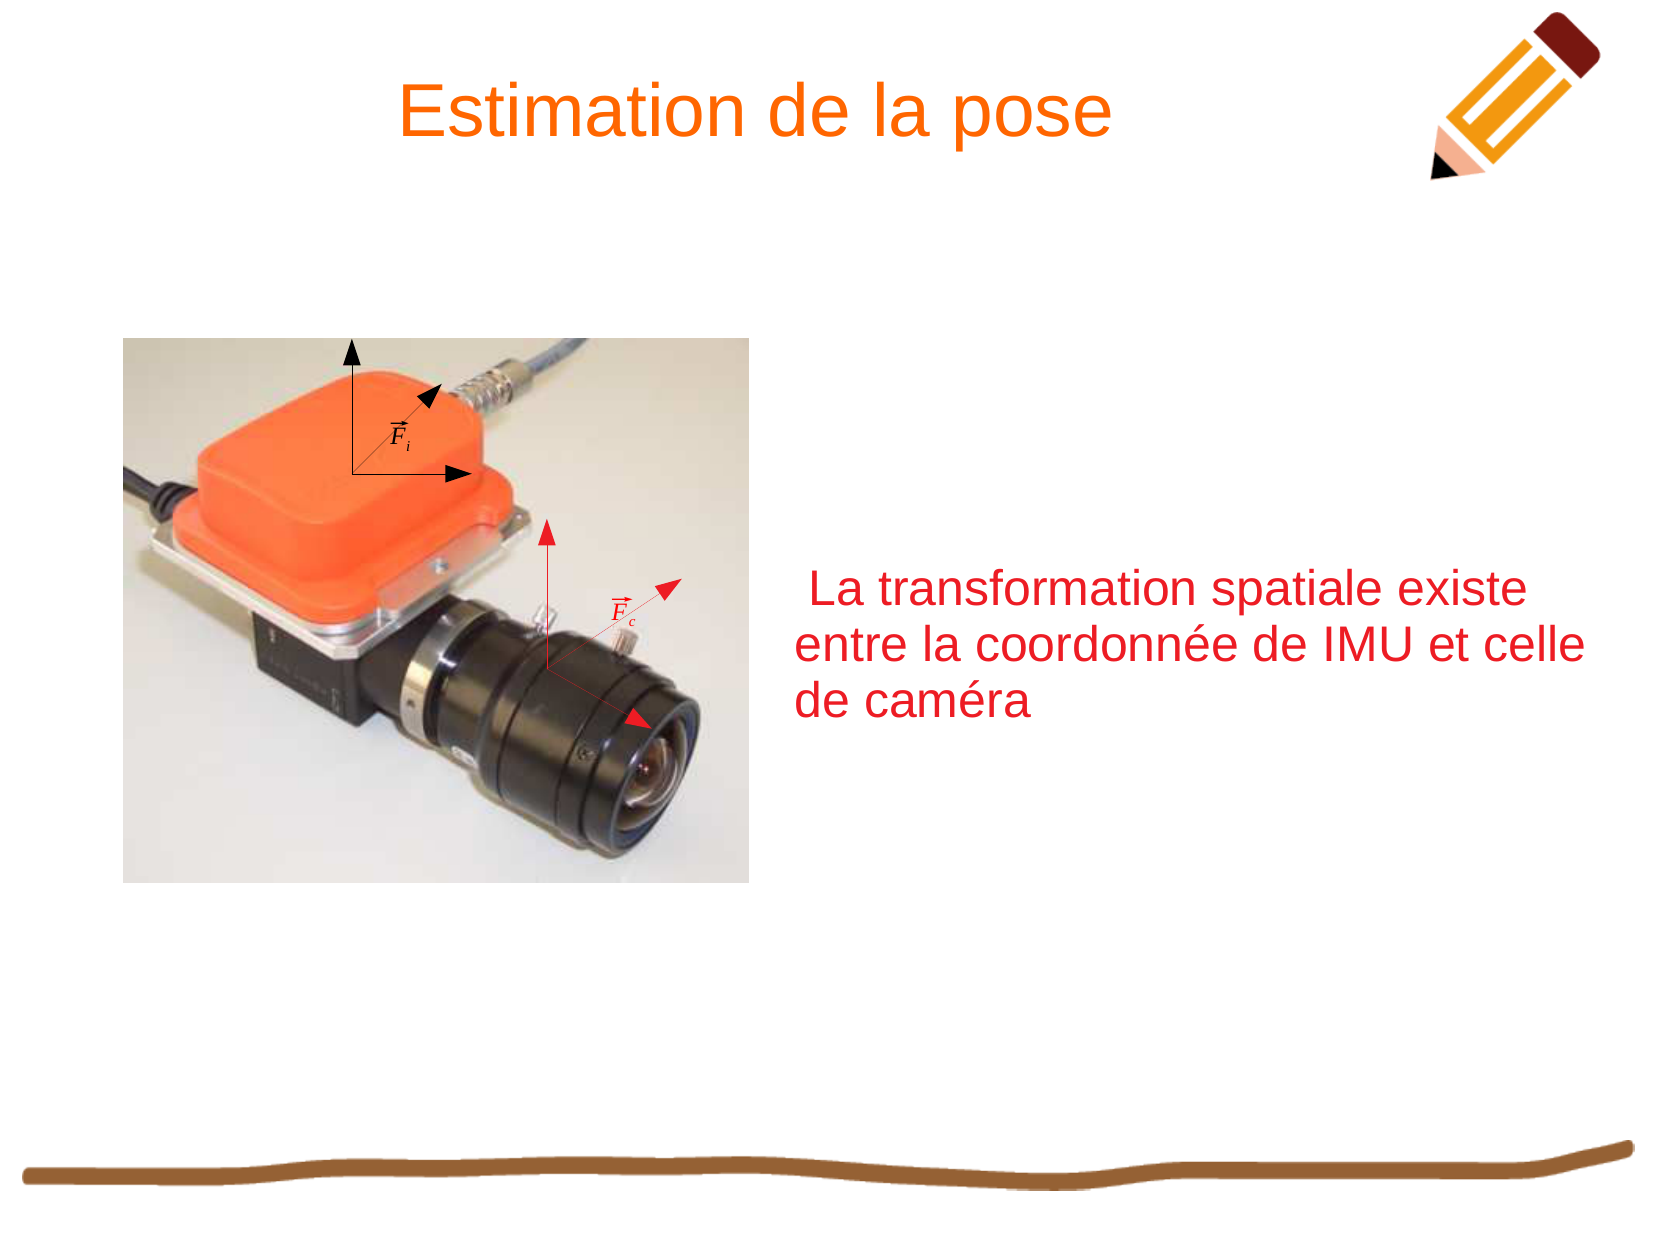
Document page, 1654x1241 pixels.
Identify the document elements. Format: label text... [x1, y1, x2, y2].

chart [603, 595, 642, 631]
chart [382, 420, 418, 455]
title Estimation de la pose [82, 49, 1430, 172]
picture [123, 338, 749, 883]
picture [1430, 12, 1601, 181]
picture [22, 1140, 1635, 1191]
text_box La transformation spatiale existe entre la coordonnée de IMU et celle de caméra [780, 552, 1621, 736]
